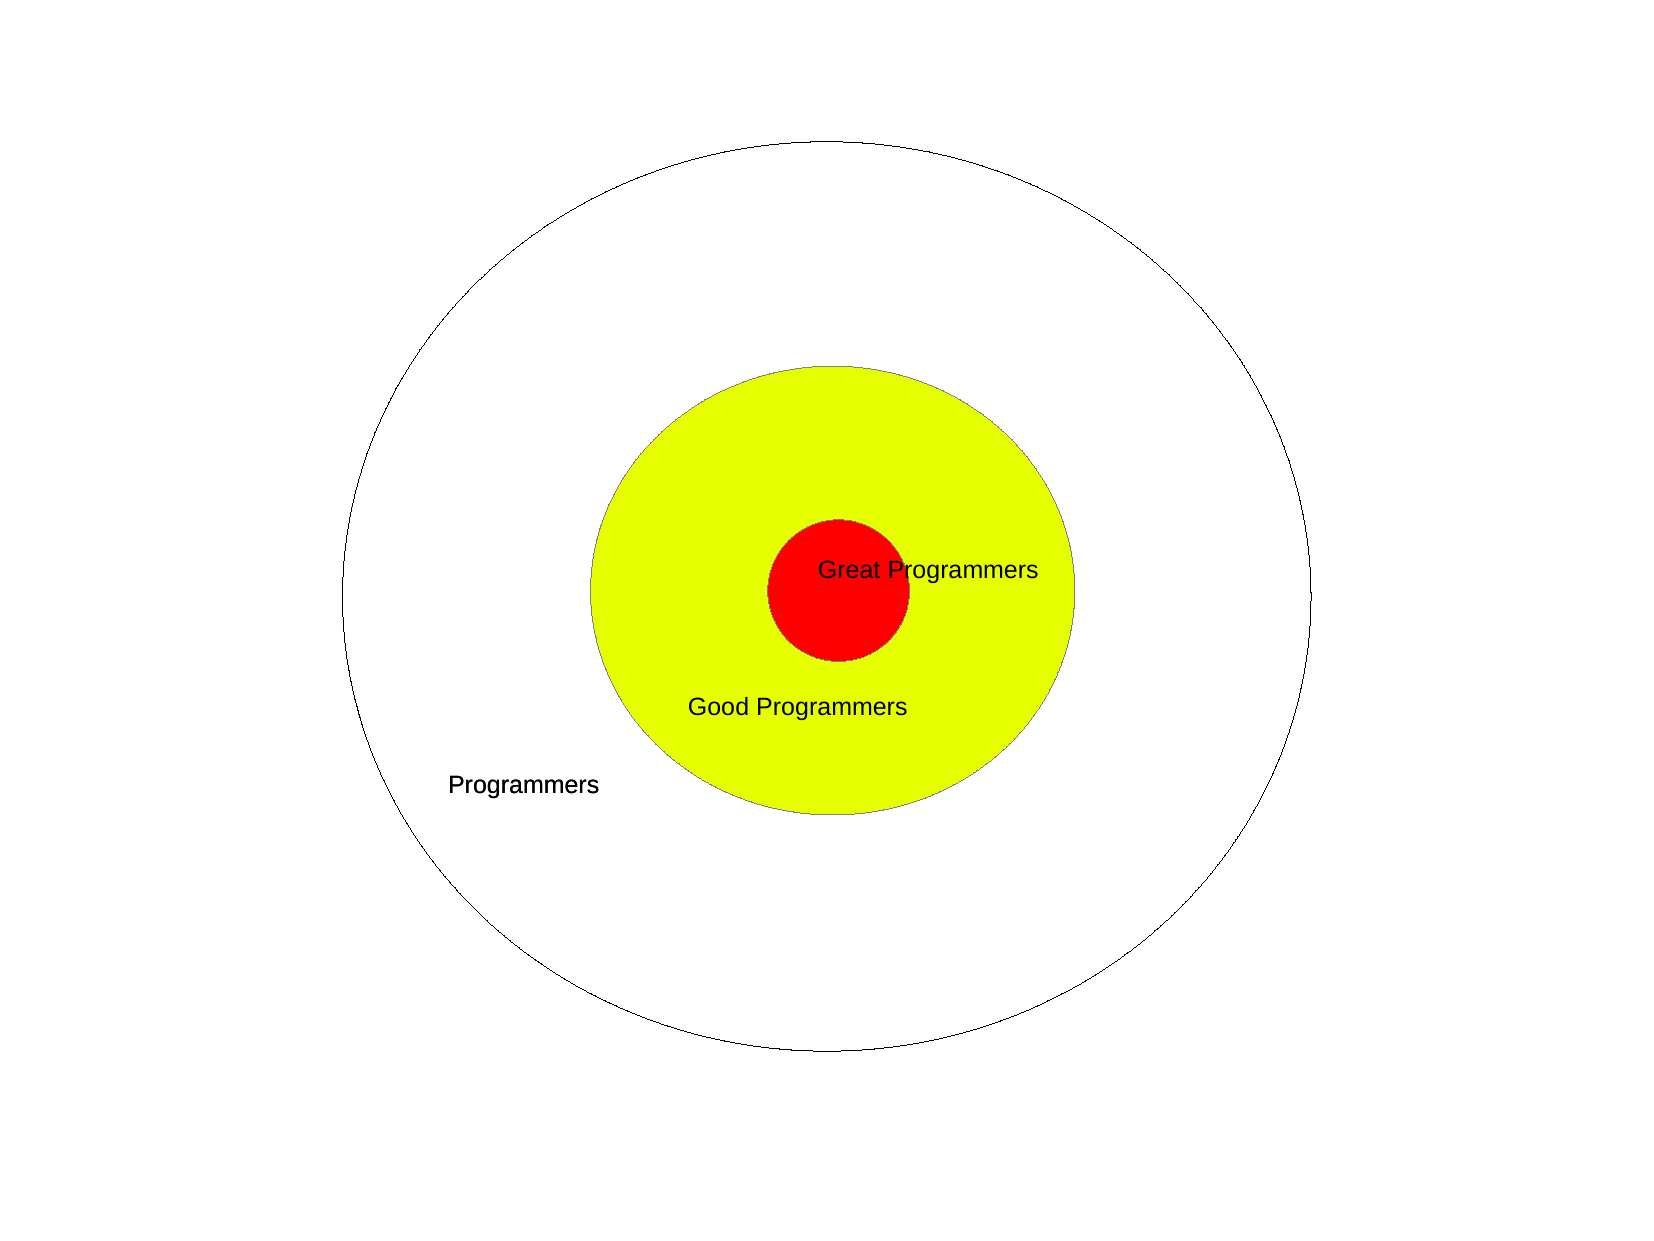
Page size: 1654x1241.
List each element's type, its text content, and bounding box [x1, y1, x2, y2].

text_box Programmers [433, 763, 615, 806]
text_box Great Programmers [803, 547, 1054, 591]
text_box [342, 141, 1312, 1052]
text_box Good Programmers [673, 685, 923, 728]
